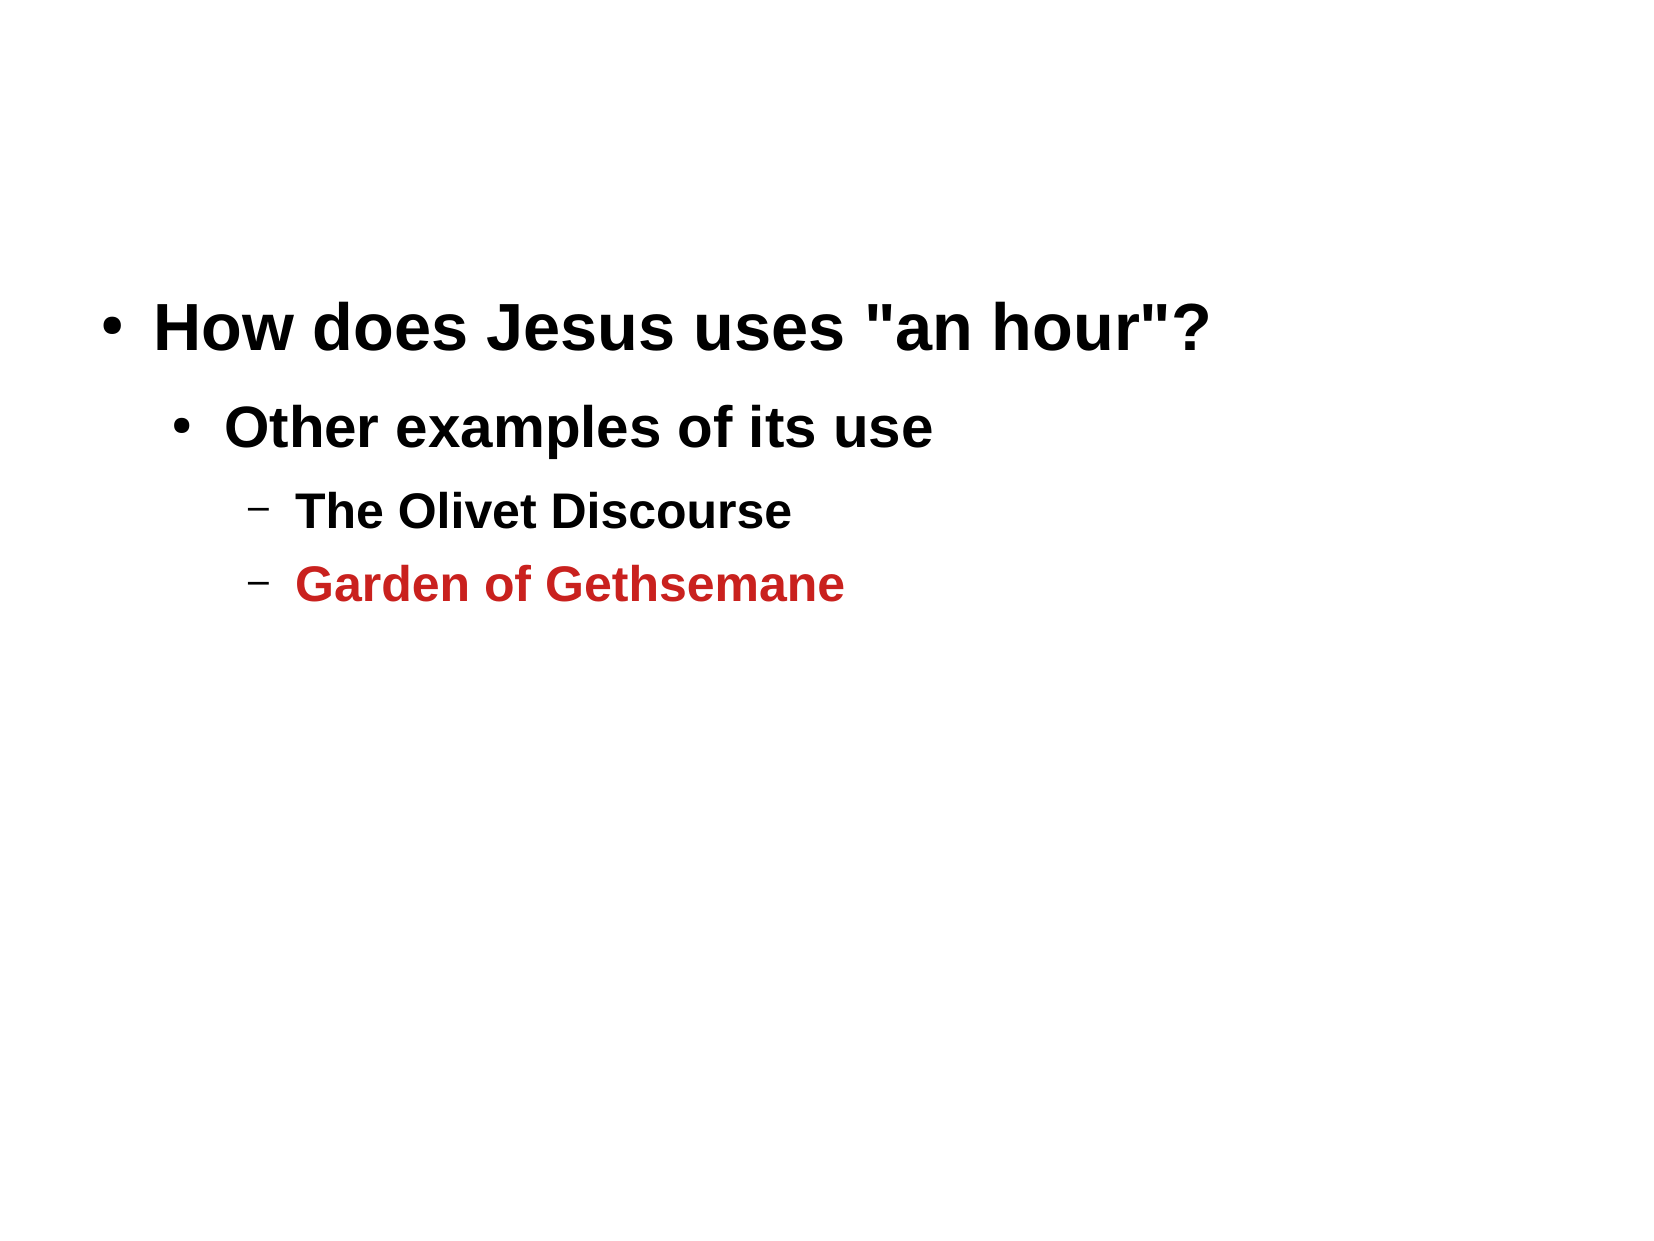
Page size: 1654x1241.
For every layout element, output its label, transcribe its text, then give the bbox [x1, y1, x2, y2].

list How does Jesus uses "an hour"? Other examples of its use The Olivet Discourse Garden of Gethsemane [82, 290, 1571, 1109]
